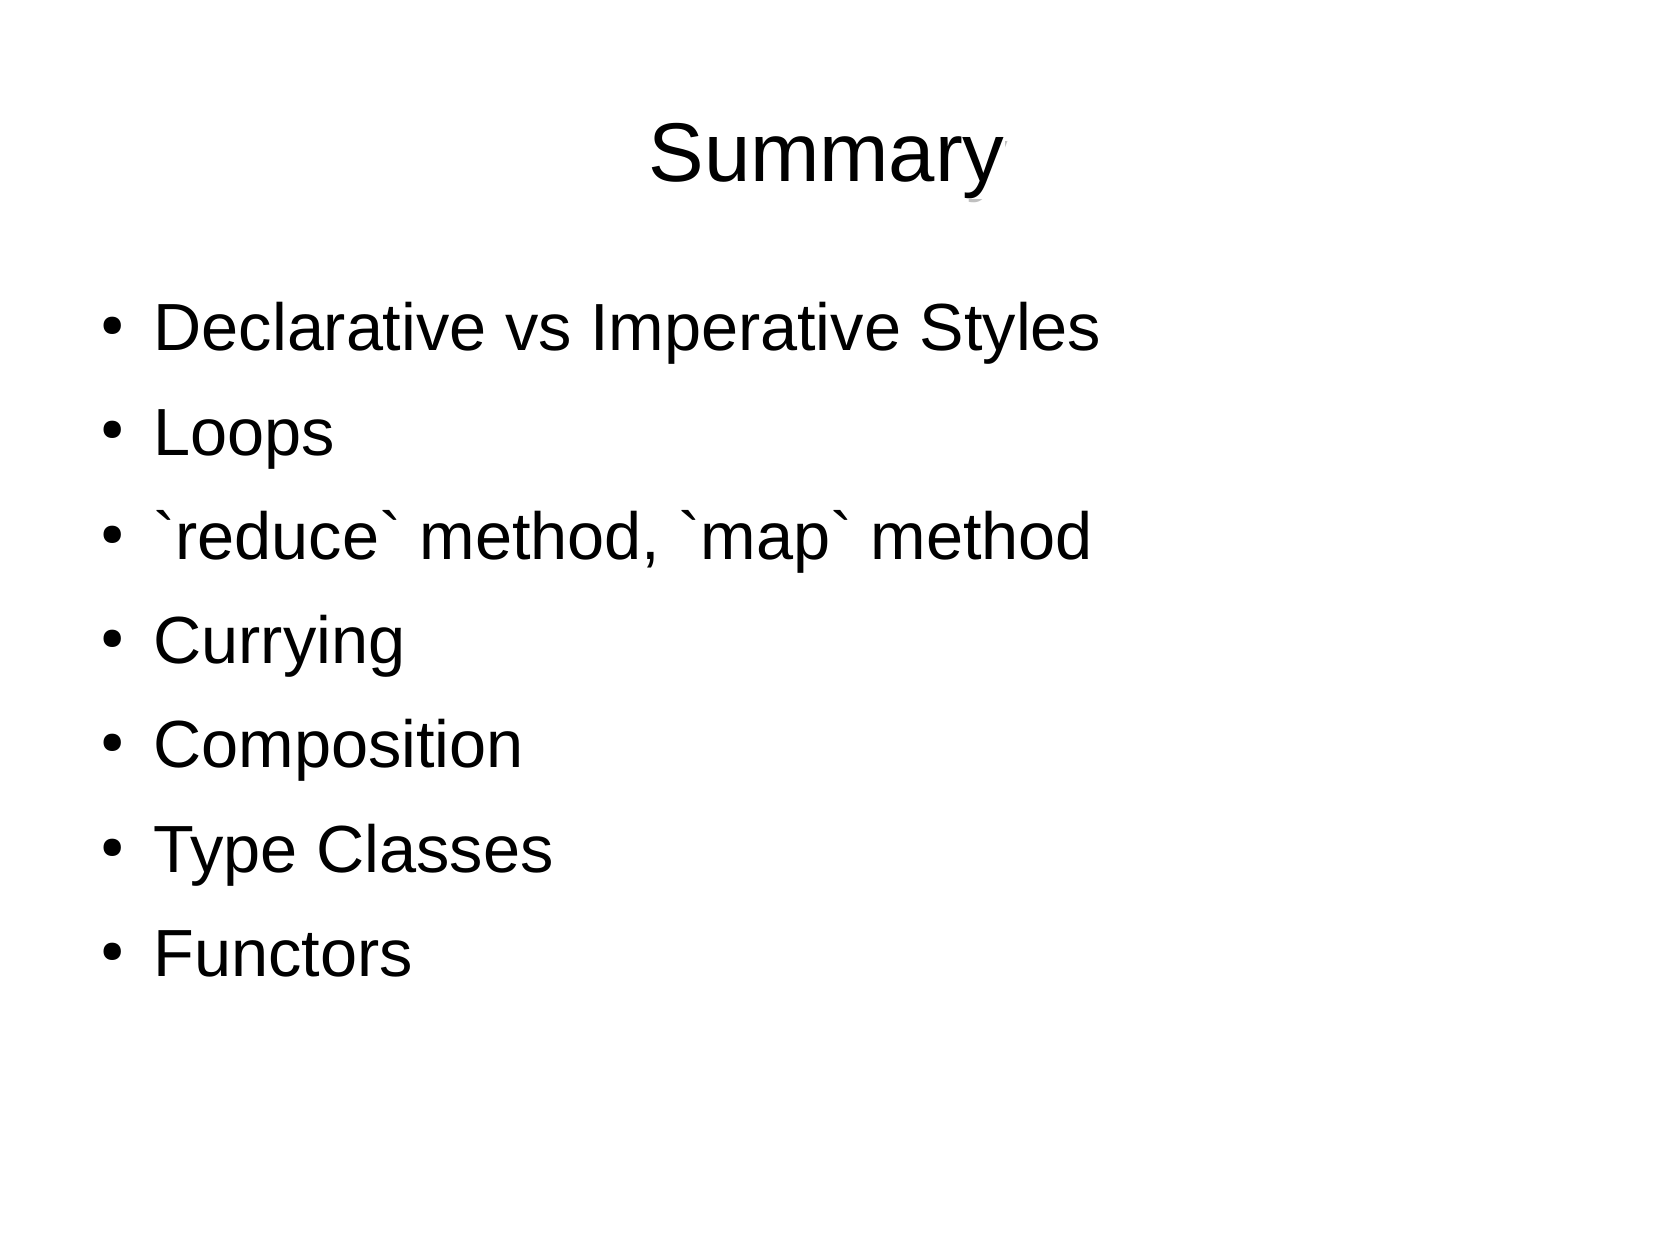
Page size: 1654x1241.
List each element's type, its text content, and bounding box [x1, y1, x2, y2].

list Declarative vs Imperative Styles Loops `reduce` method, `map` method Currying Composition Type Classes Functors [82, 290, 1571, 1010]
title Summary [82, 49, 1571, 257]
